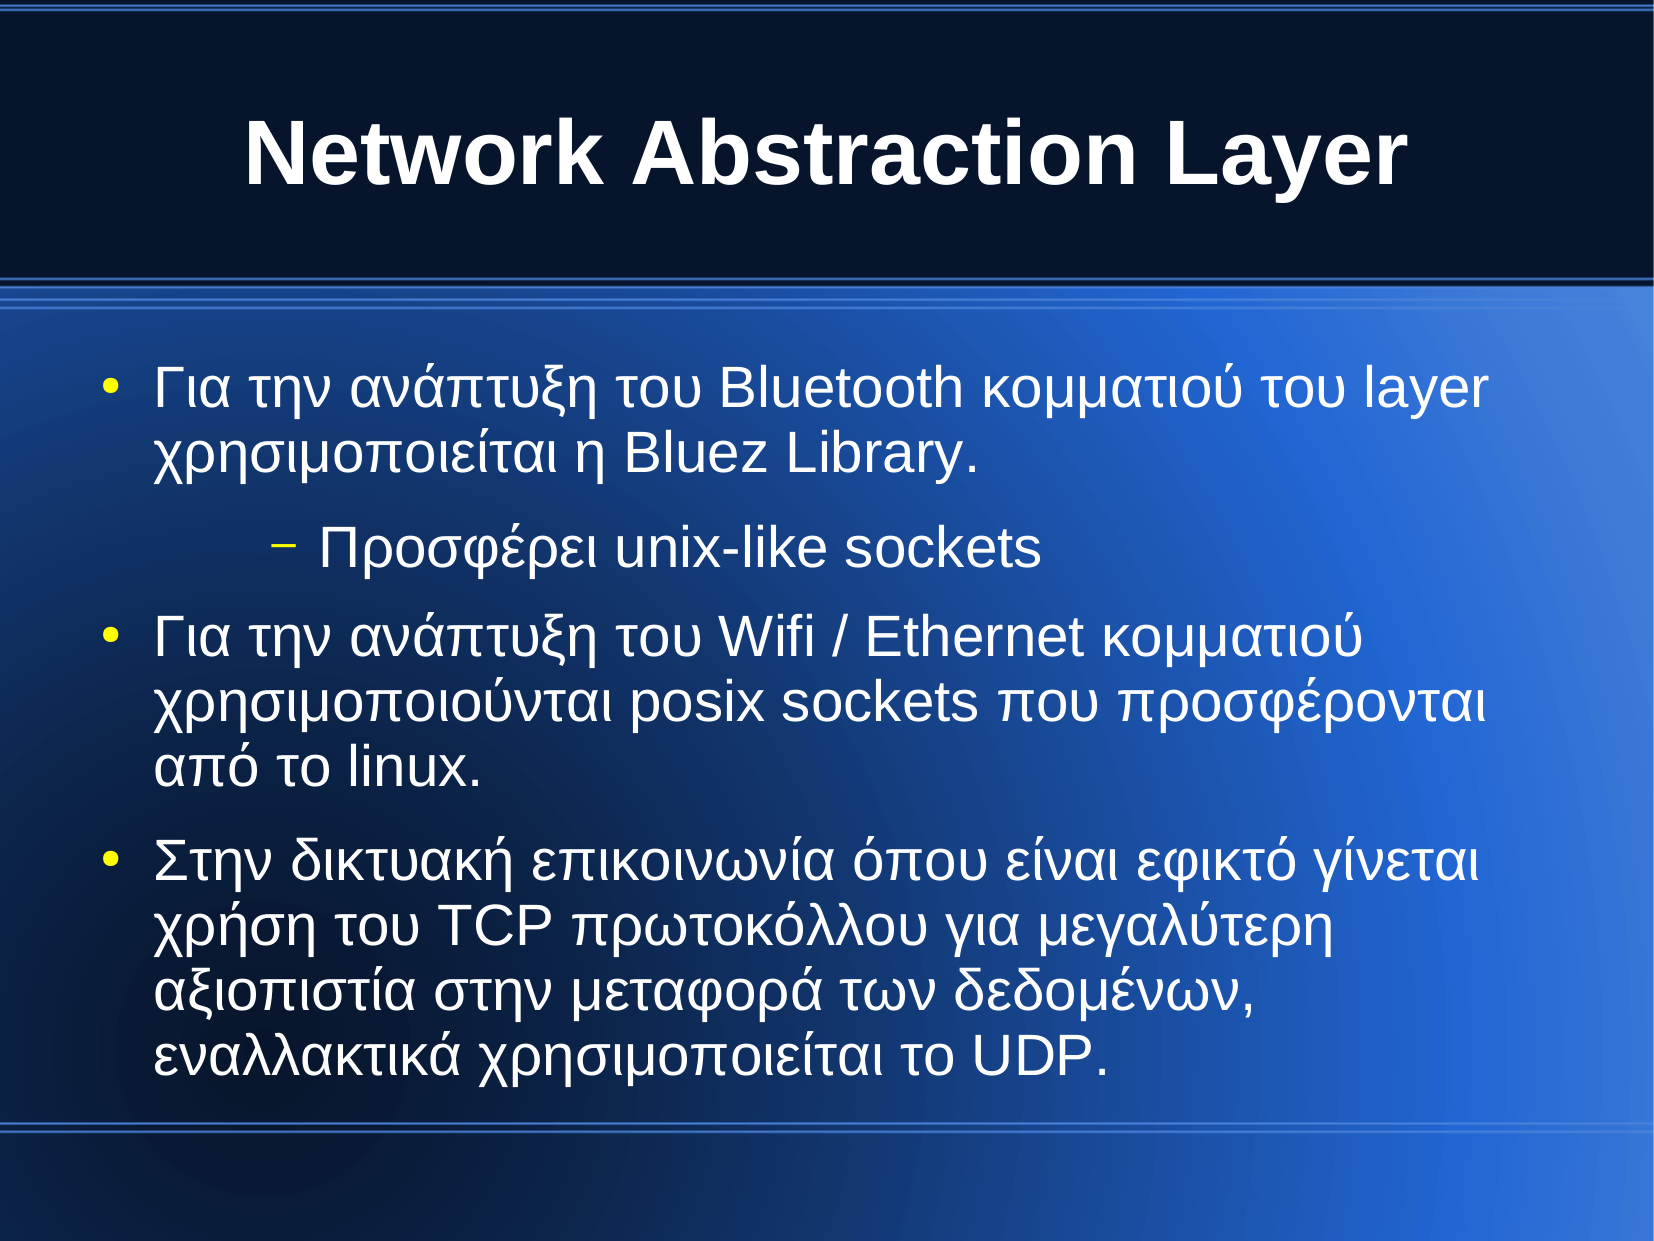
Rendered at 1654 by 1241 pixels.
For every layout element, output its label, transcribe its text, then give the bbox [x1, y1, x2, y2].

picture [0, 0, 1654, 1241]
list Για την ανάπτυξη του Bluetooth κομματιού του layer χρησιμοποιείται η Bluez Library. Προσφέρει unix-like sockets Για την ανάπτυξη του Wifi / Ethernet κομματιού χρησιμοποιούνται posix sockets που προσφέρονται από το linux. Στην δικτυακή επικοινωνία όπου είναι εφικτό γίνεται χρήση του TCP πρωτοκόλλου για μεγαλύτερη αξιοπιστία στην μεταφορά των δεδομένων, εναλλακτικά χρησιμοποιείται το UDP. [82, 355, 1571, 1089]
title Network Abstraction Layer [82, 56, 1571, 250]
